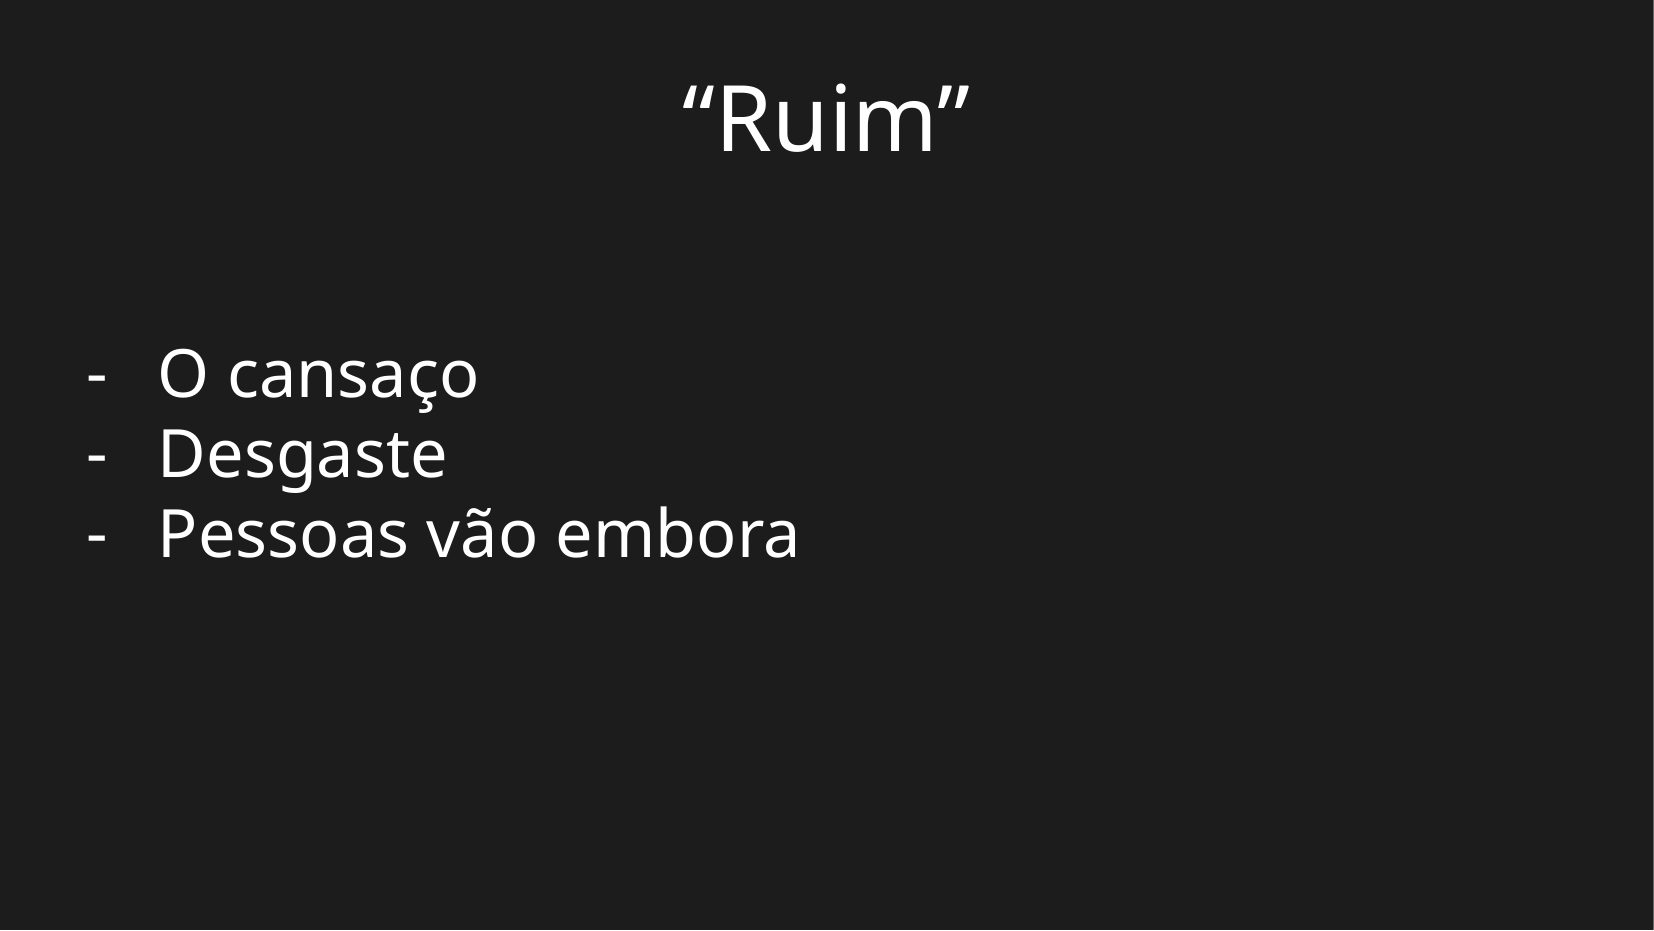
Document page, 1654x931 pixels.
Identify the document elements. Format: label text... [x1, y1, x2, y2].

text_box O cansaço Desgaste Pessoas vão embora [82, 330, 857, 600]
text_box “Ruim” [82, 37, 1571, 193]
